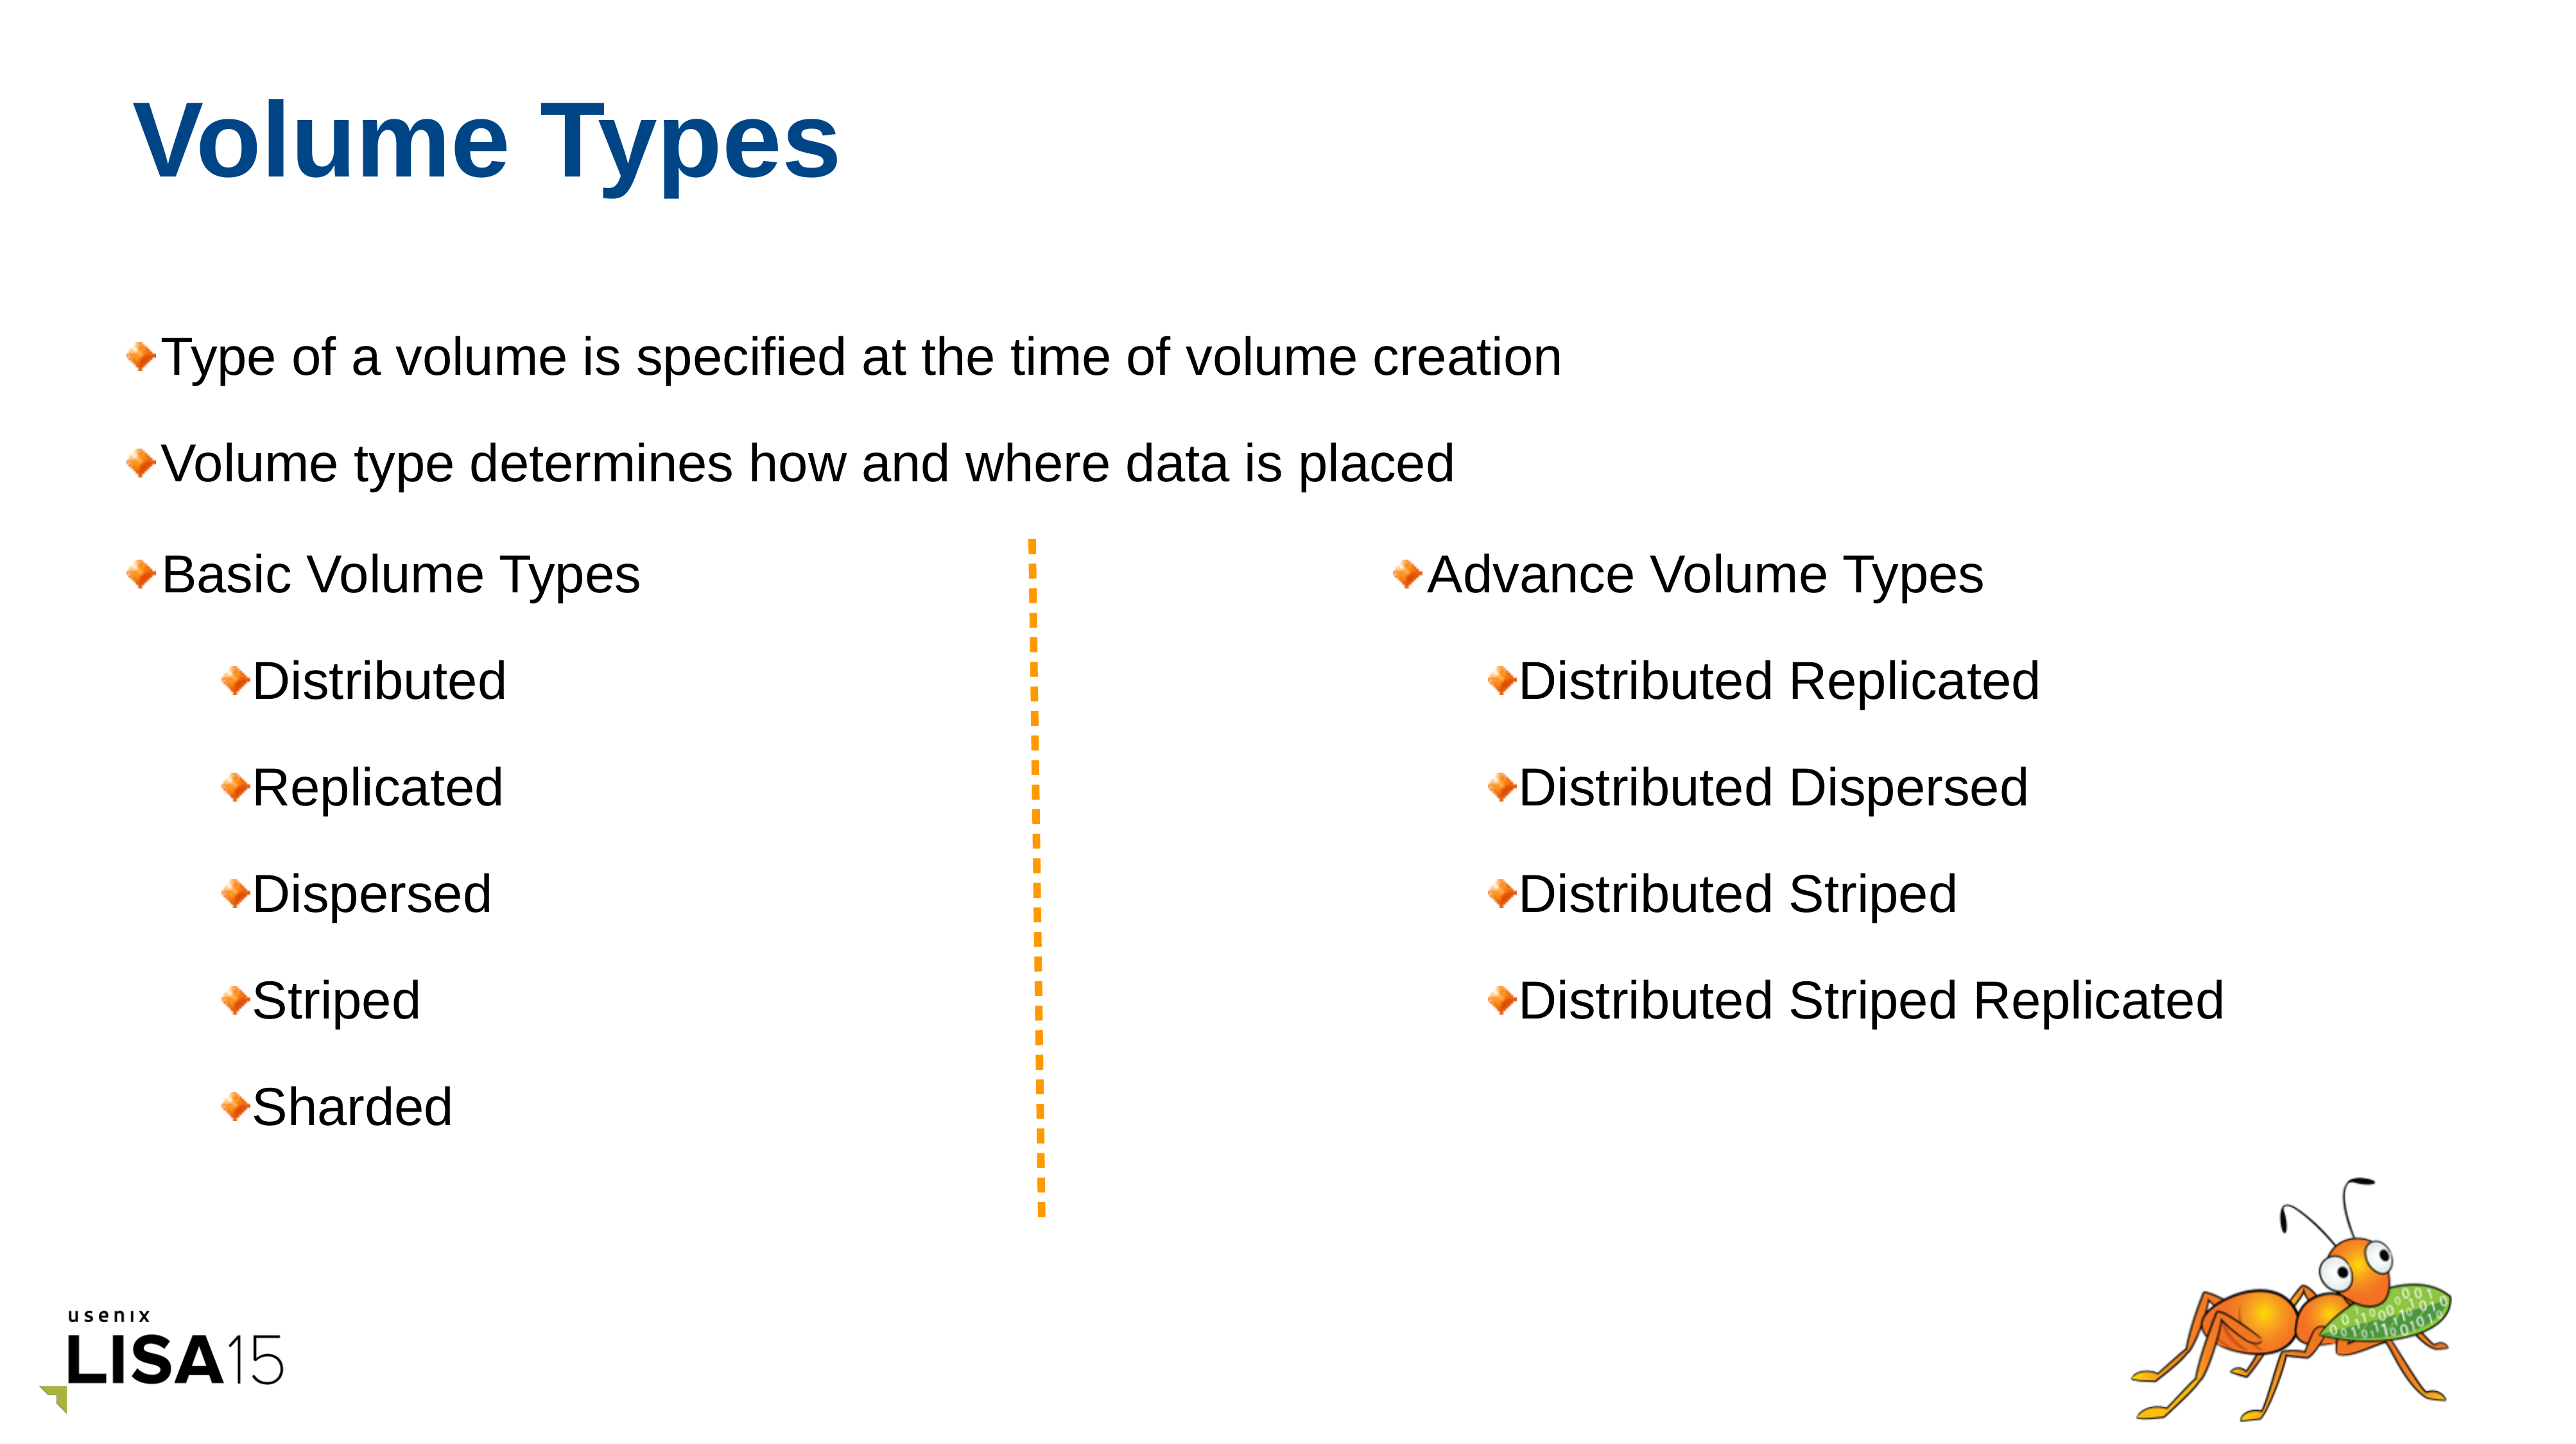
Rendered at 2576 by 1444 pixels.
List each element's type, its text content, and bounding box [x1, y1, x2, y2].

text_box Advance Volume Types Distributed Replicated Distributed Dispersed Distributed Striped Distributed Striped Replicated [1372, 530, 2417, 1346]
title Volume Types [132, 19, 2446, 261]
list Type of a volume is specified at the time of volume creation Volume type determines how and where data is placed [116, 318, 2427, 501]
picture [2127, 1175, 2456, 1425]
text_box Basic Volume Types Distributed Replicated Dispersed Striped Sharded [106, 530, 785, 1156]
picture [19, 1289, 299, 1427]
